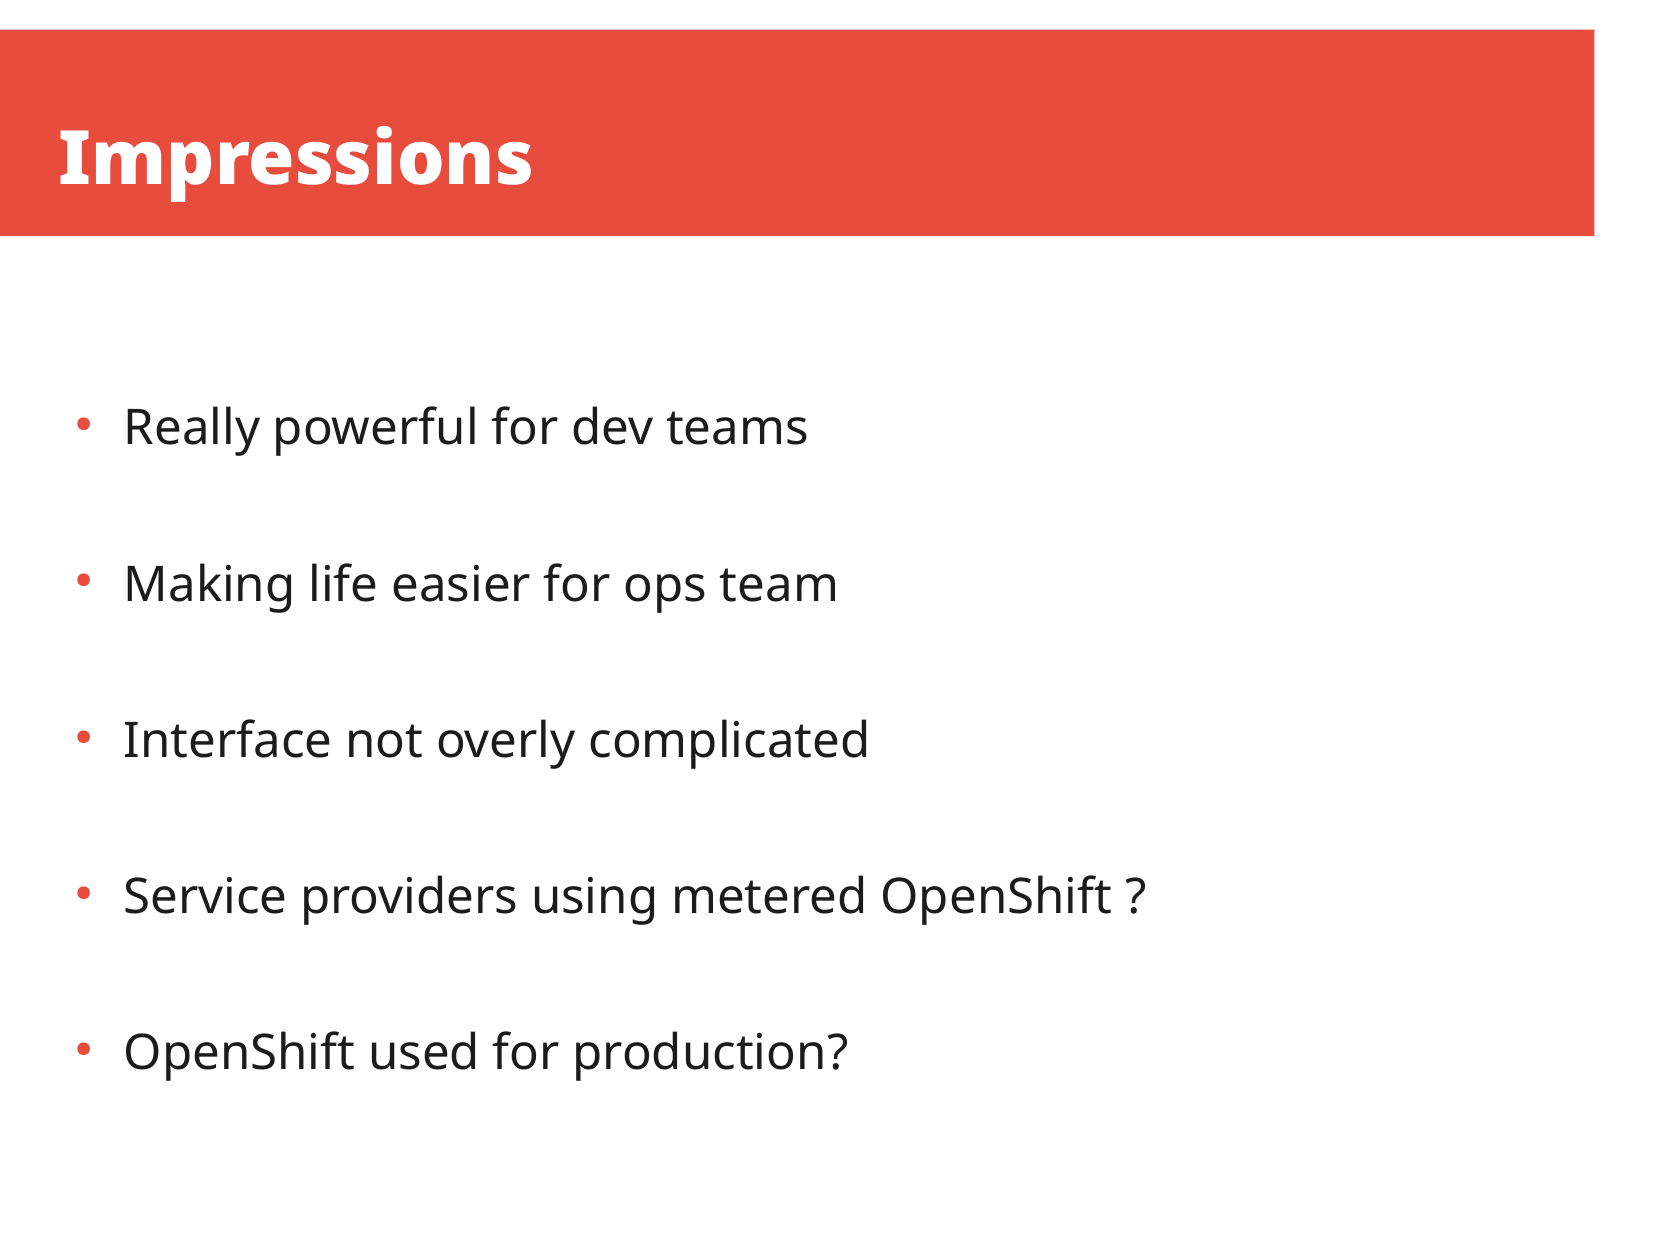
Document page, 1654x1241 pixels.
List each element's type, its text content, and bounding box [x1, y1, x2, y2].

title Impressions [59, 59, 1595, 207]
list Really powerful for dev teams Making life easier for ops team Interface not overly complicated Service providers using metered OpenShift ? OpenShift used for production? [59, 324, 1565, 1093]
